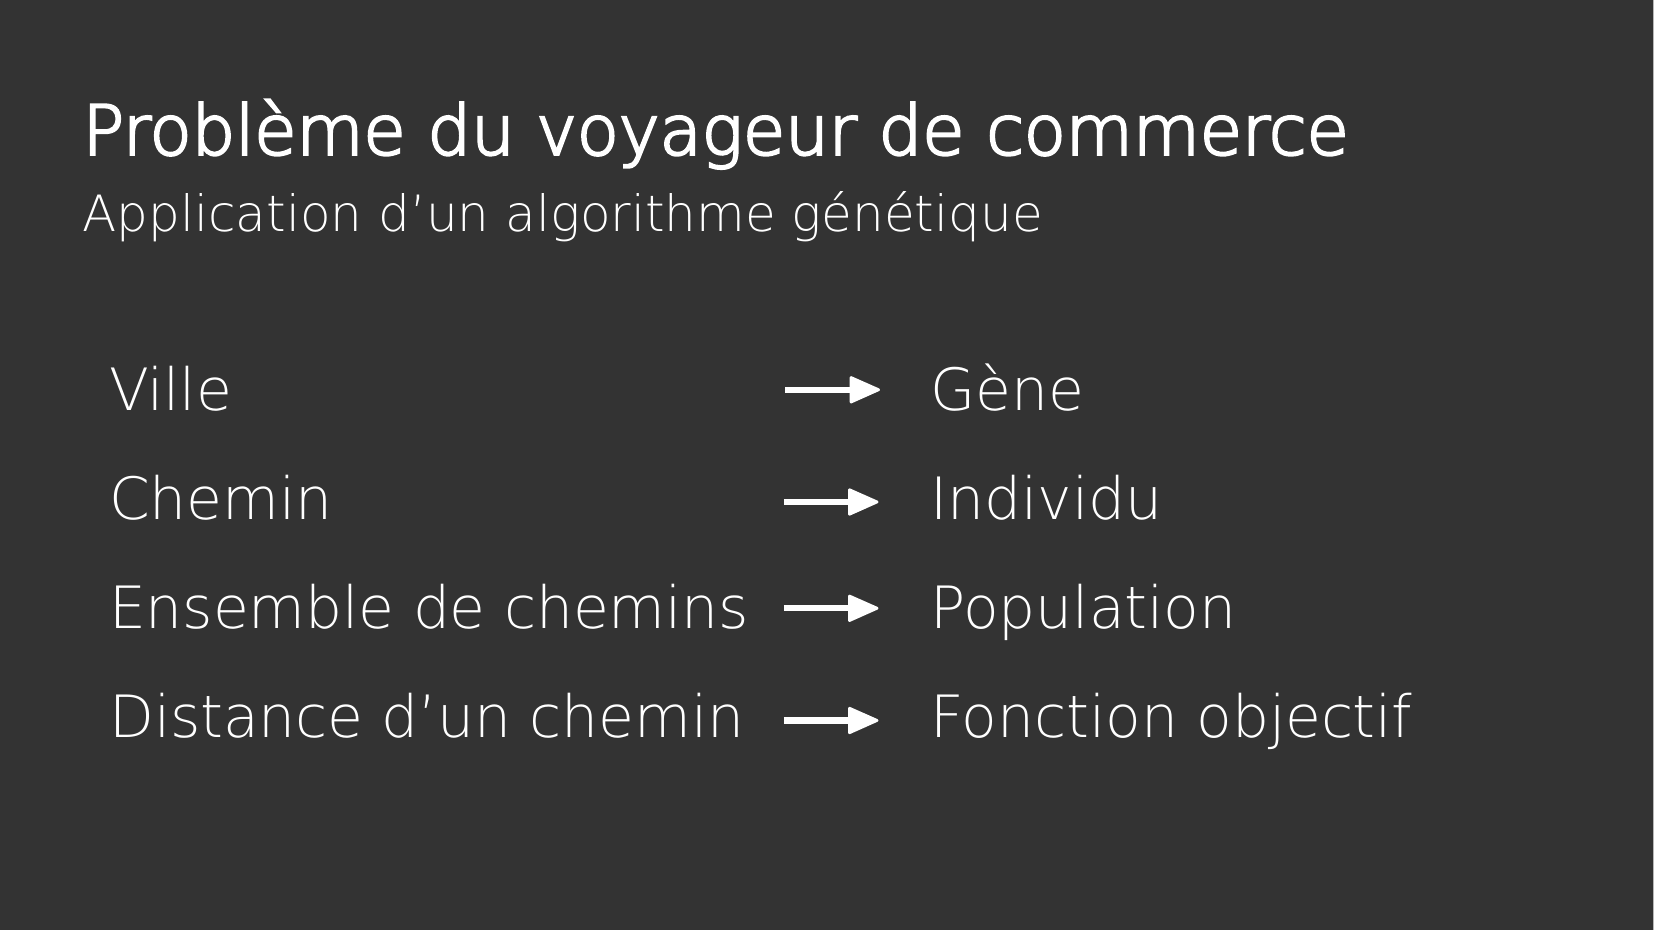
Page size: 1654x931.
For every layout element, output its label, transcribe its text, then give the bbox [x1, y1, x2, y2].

text_box Ville Chemin Ensemble de chemins Distance d’un chemin [94, 348, 780, 759]
text_box Gène Individu Population Fonction objectif [915, 348, 1601, 759]
title Application d’un algorithme génétique [82, 177, 1571, 251]
title Problème du voyageur de commerce [82, 78, 1571, 177]
